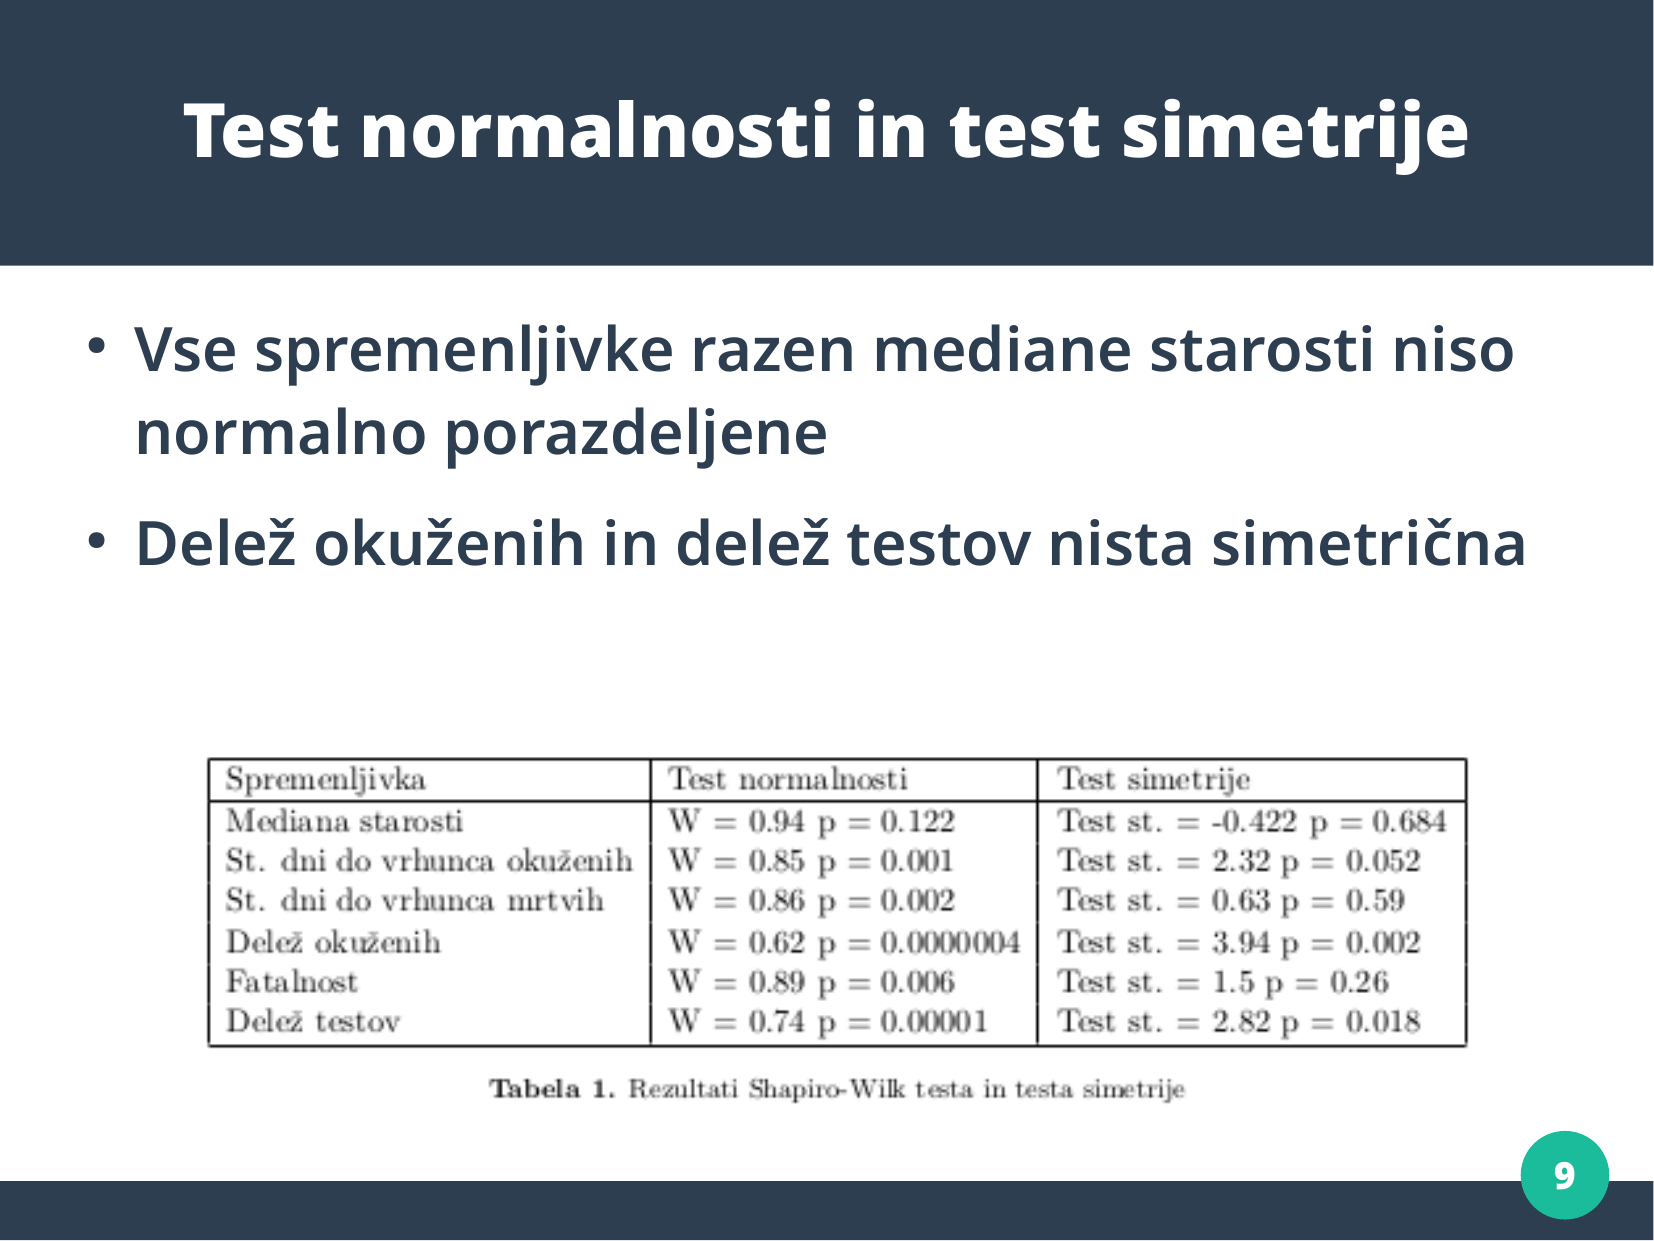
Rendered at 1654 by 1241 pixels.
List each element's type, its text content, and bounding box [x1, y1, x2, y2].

title Test normalnosti in test simetrije [59, 49, 1595, 207]
picture [203, 756, 1471, 1122]
list Vse spremenljivke razen mediane starosti niso normalno porazdeljene Delež okuženih in delež testov nista simetrična [69, 195, 1606, 590]
